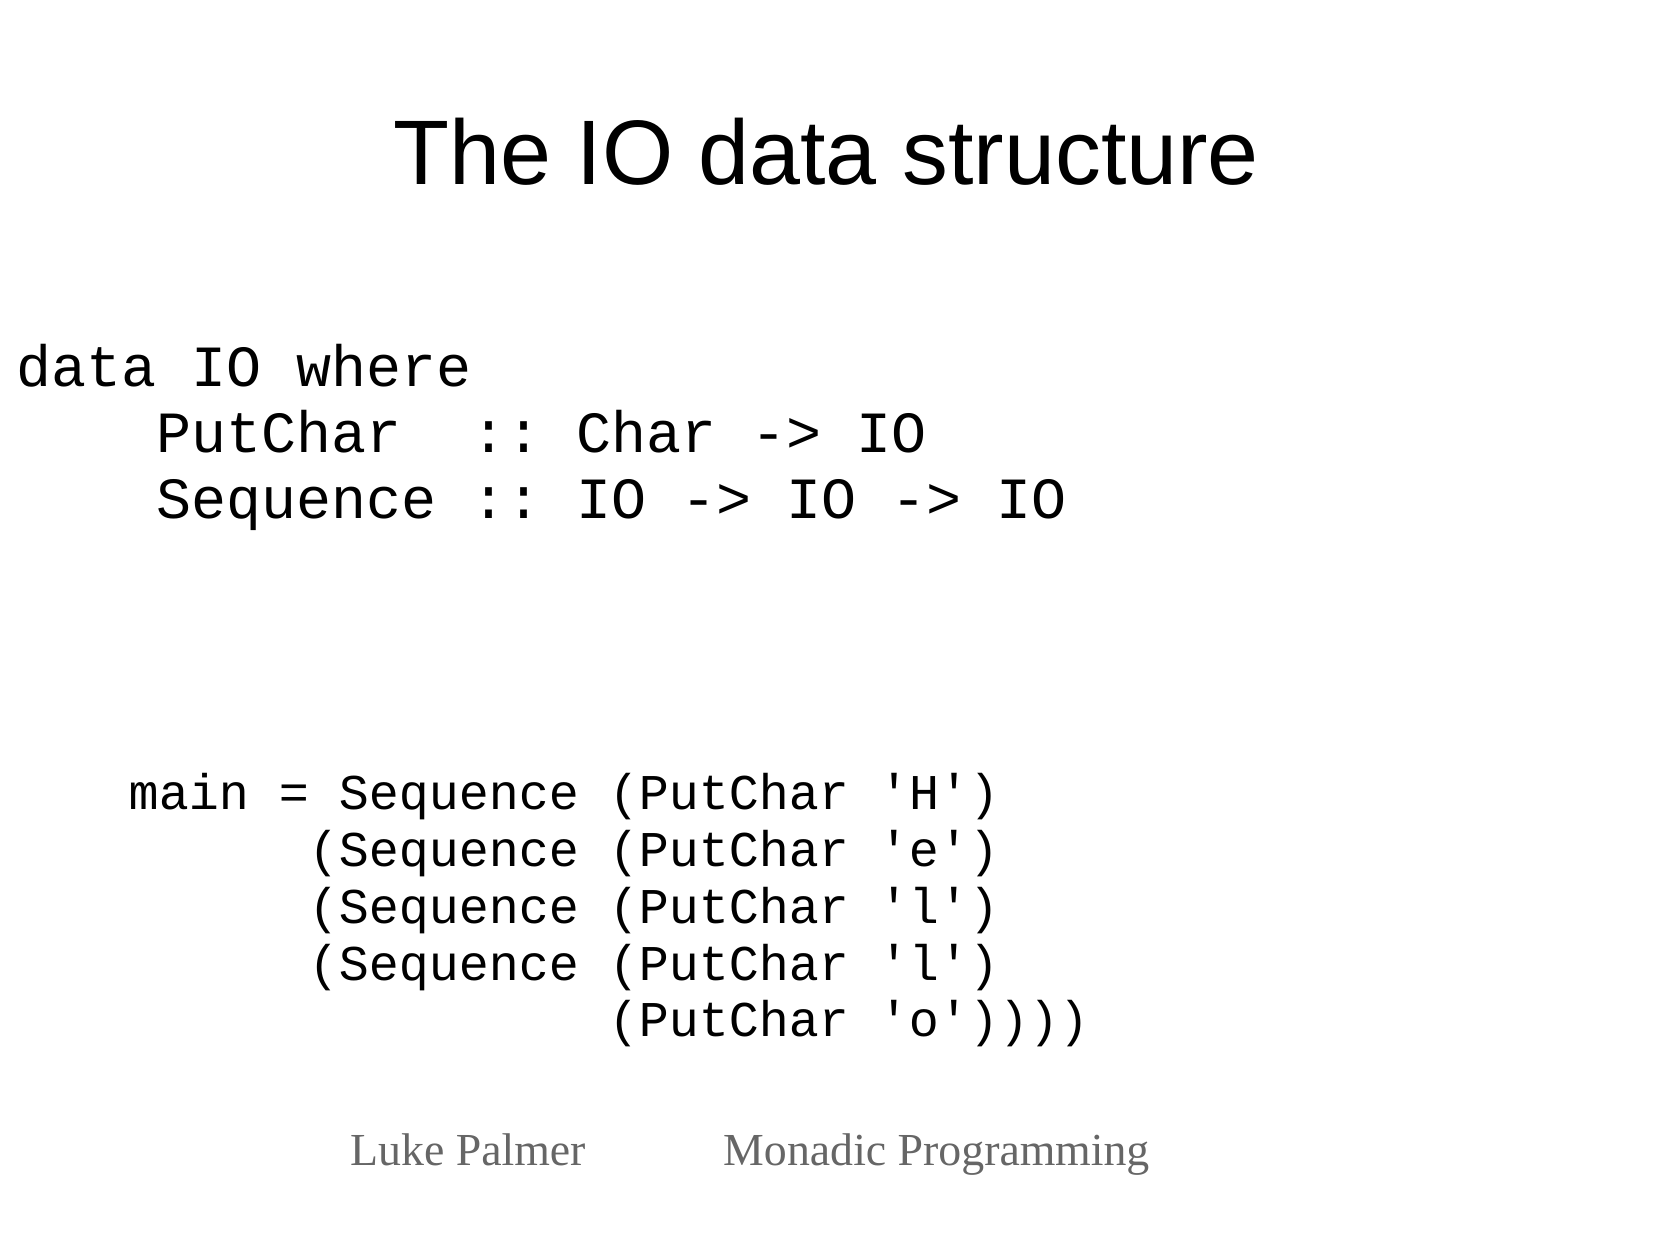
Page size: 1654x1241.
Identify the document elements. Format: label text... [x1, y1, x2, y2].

text_box main = Sequence (PutChar 'H') (Sequence (PutChar 'e') (Sequence (PutChar 'l') (Sequence (PutChar 'l') (PutChar 'o')))) [112, 759, 1576, 1061]
text_box data IO where PutChar :: Char -> IO Sequence :: IO -> IO -> IO [0, 328, 1576, 545]
title The IO data structure [82, 49, 1571, 257]
